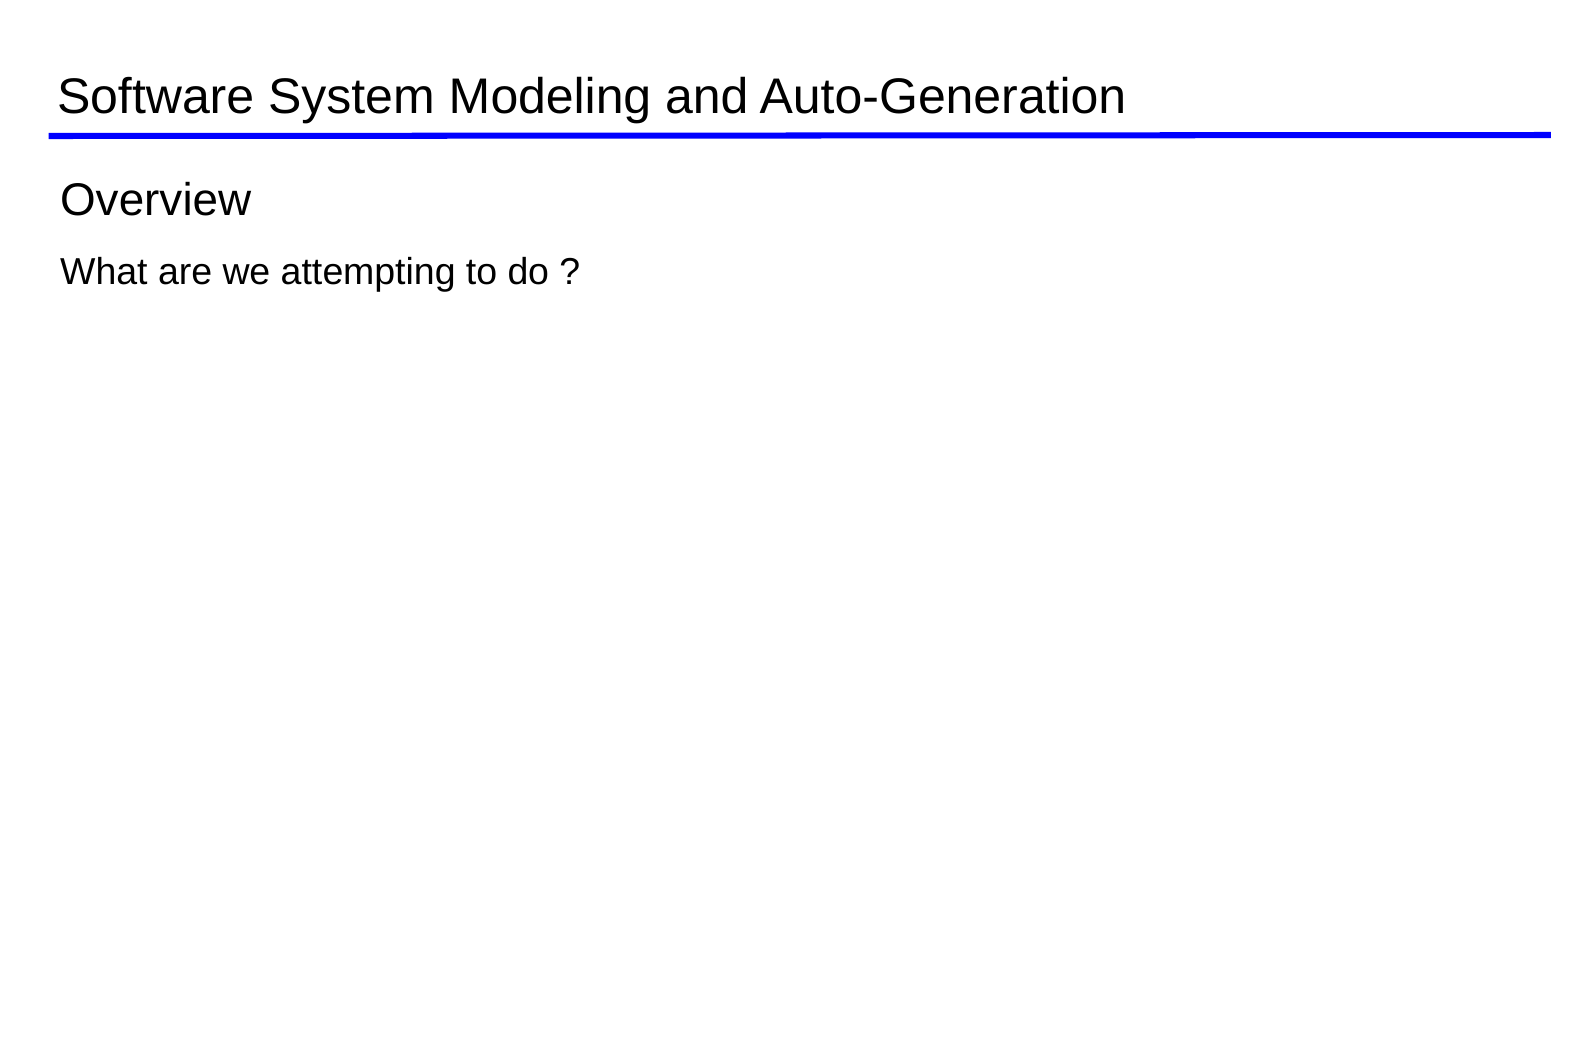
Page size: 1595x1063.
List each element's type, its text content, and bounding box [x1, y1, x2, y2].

text_box Software System Modeling and Auto-Generation [42, 60, 1142, 132]
text_box What are we attempting to do ? [45, 243, 595, 301]
text_box Overview [45, 166, 266, 233]
